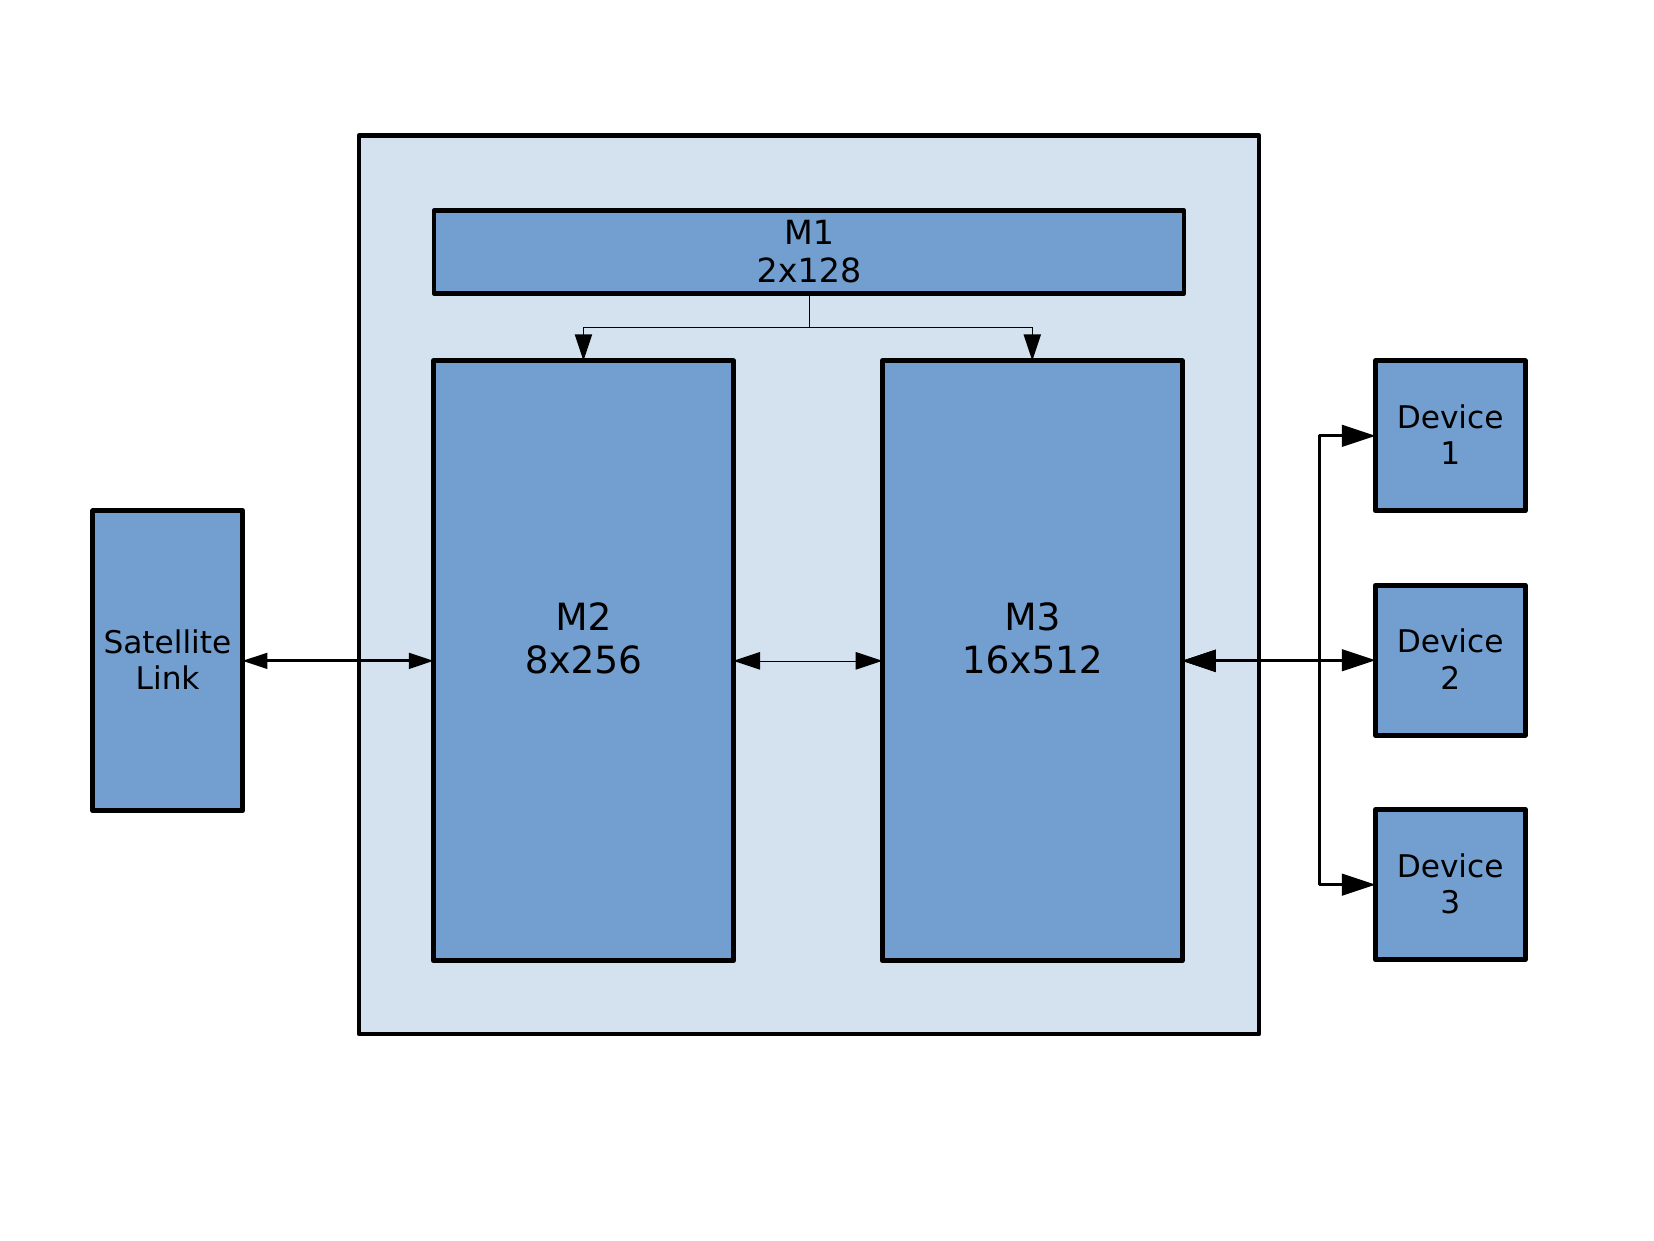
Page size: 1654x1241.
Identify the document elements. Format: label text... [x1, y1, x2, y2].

text_box M3 16x512 [882, 360, 1183, 961]
text_box [359, 135, 1260, 660]
text_box [584, 328, 1032, 661]
text_box M2 8x256 [433, 360, 734, 961]
text_box Device 1 [1375, 360, 1526, 511]
text_box Device 3 [1375, 809, 1526, 960]
text_box M1 2x128 [434, 210, 1185, 294]
text_box Satellite Link [92, 510, 243, 811]
text_box [359, 662, 1260, 1034]
text_box Device 2 [1375, 585, 1526, 736]
